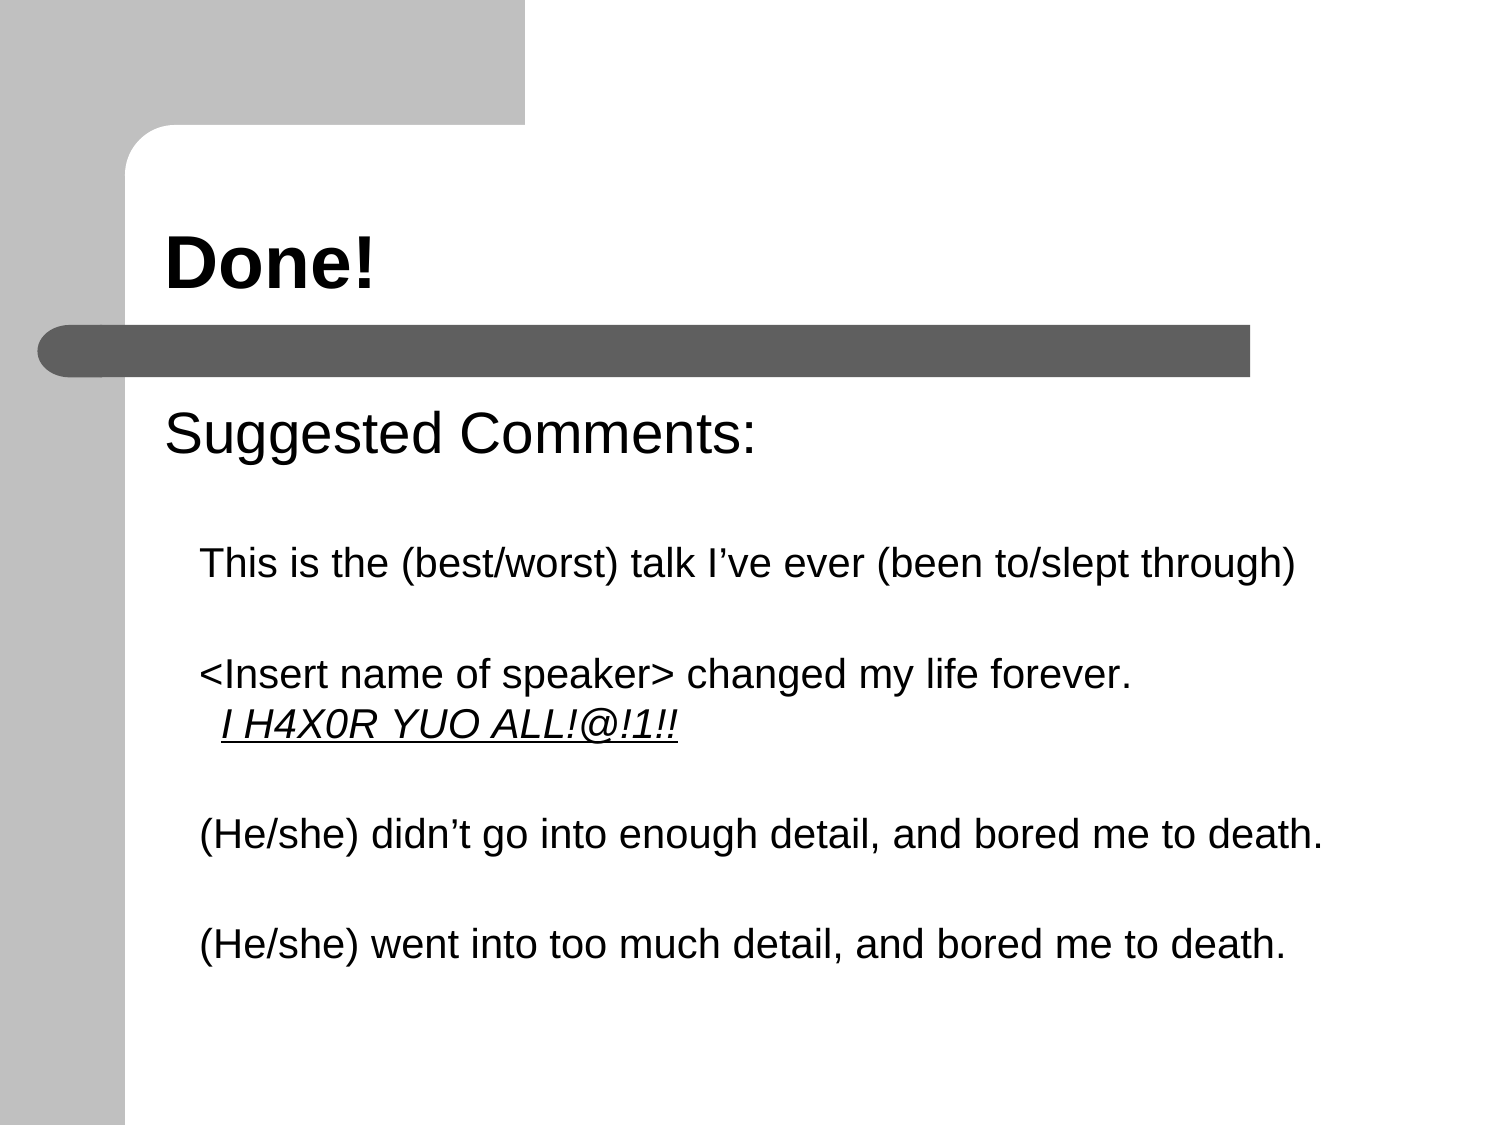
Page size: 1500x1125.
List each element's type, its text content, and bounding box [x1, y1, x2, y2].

title Done! [149, 124, 1463, 313]
list Suggested Comments: This is the (best/worst) talk I’ve ever (been to/slept through) <Insert name of speaker> changed my life forever. I H4X0R YUO ALL!@!1!! (He/she) didn’t go into enough detail, and bored me to death. (He/she) went into too much detail, and bored me to death. [149, 387, 1463, 1000]
